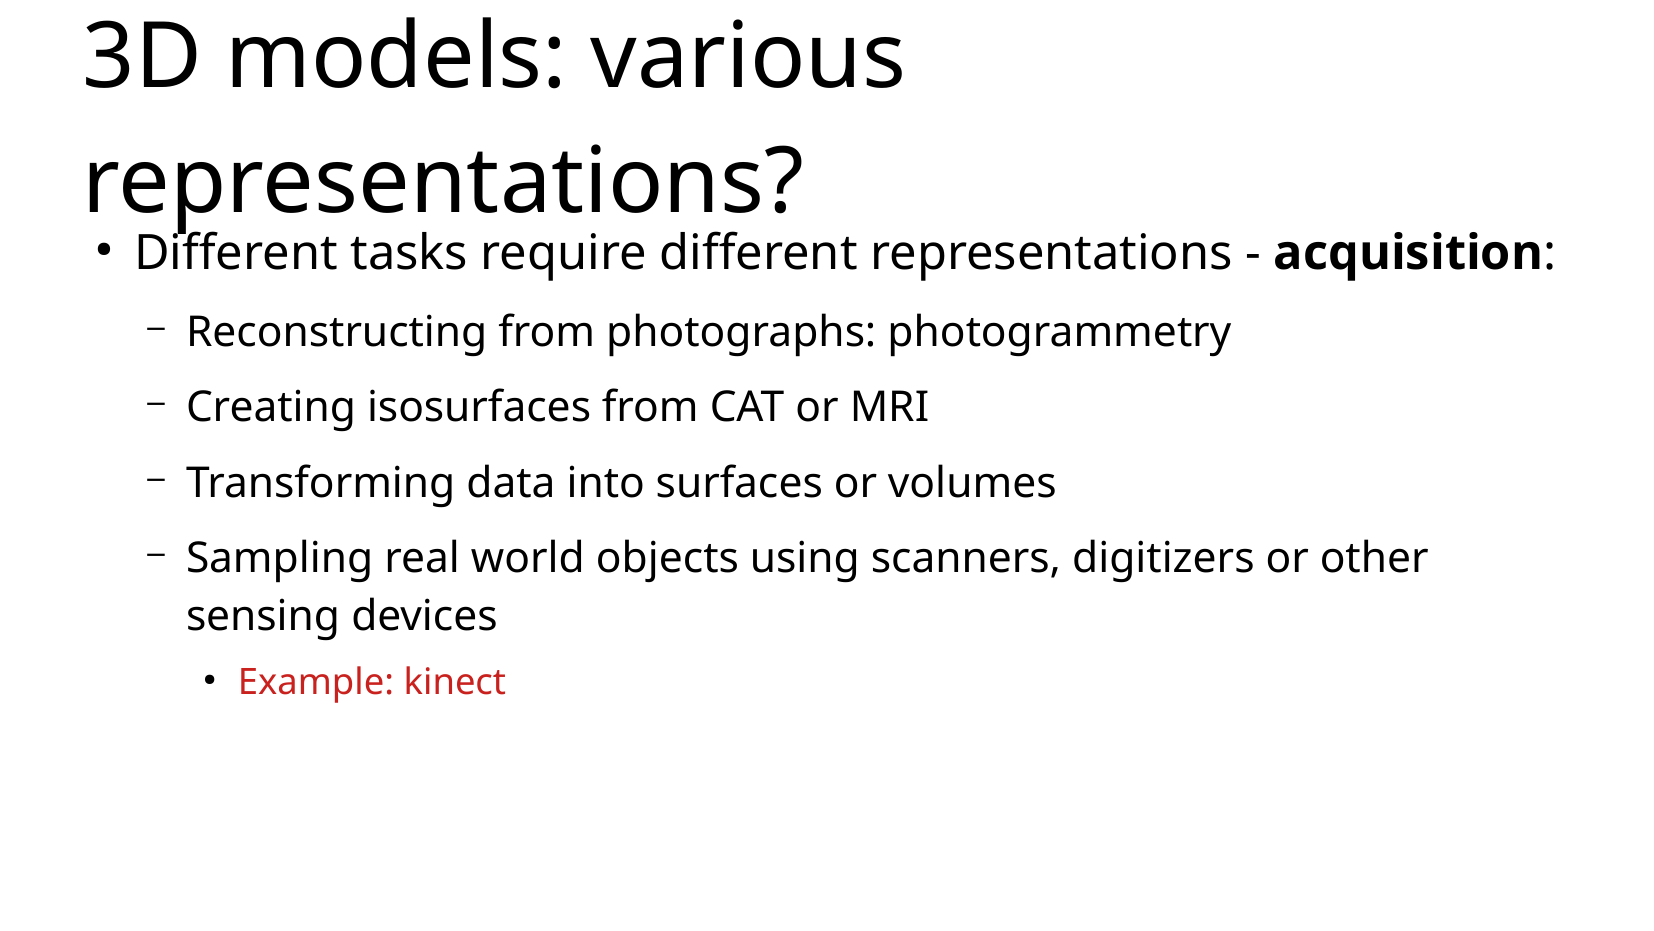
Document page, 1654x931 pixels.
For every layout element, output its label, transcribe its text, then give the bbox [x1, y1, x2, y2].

title 3D models: various representations? [82, 37, 1571, 193]
list Different tasks require different representations - acquisition: Reconstructing from photographs: photogrammetry Creating isosurfaces from CAT or MRI Transforming data into surfaces or volumes Sampling real world objects using scanners, digitizers or other sensing devices Example: kinect [82, 217, 1571, 758]
